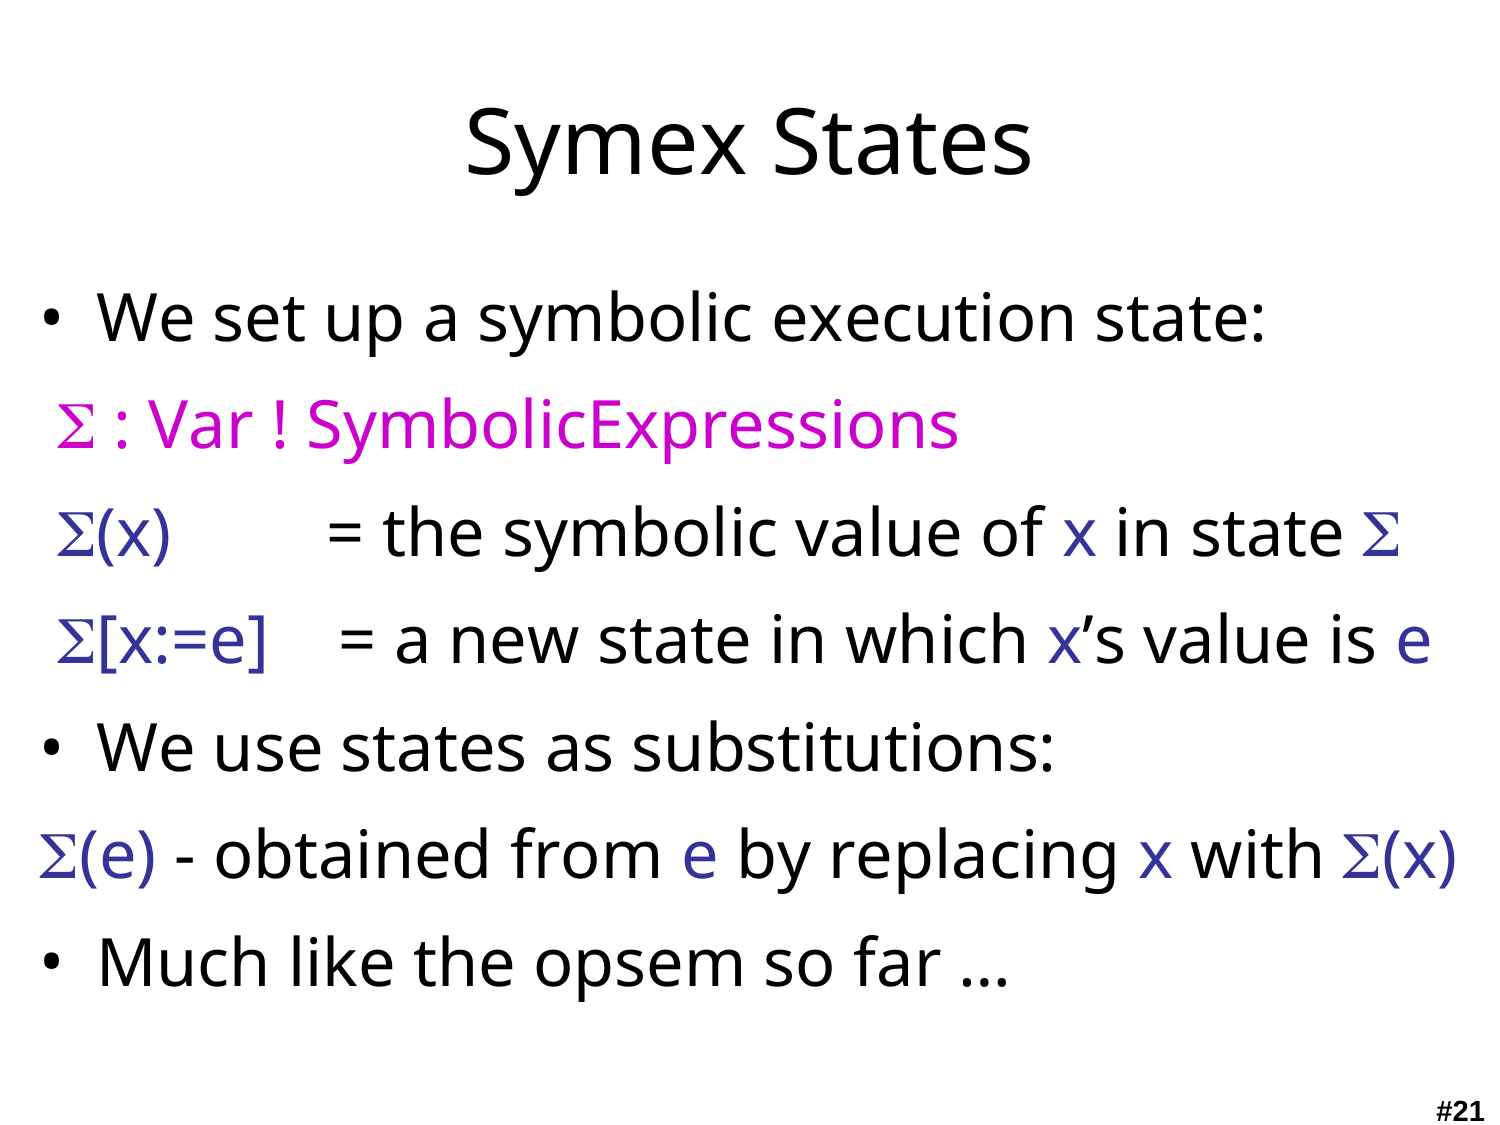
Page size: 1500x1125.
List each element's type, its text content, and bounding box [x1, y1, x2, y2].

list We set up a symbolic execution state:  : Var ! SymbolicExpressions (x) = the symbolic value of x in state  [x:=e] = a new state in which x’s value is e We use states as substitutions: (e) - obtained from e by replacing x with (x) Much like the opsem so far … [24, 262, 1476, 1101]
title Symex States [24, 45, 1476, 233]
